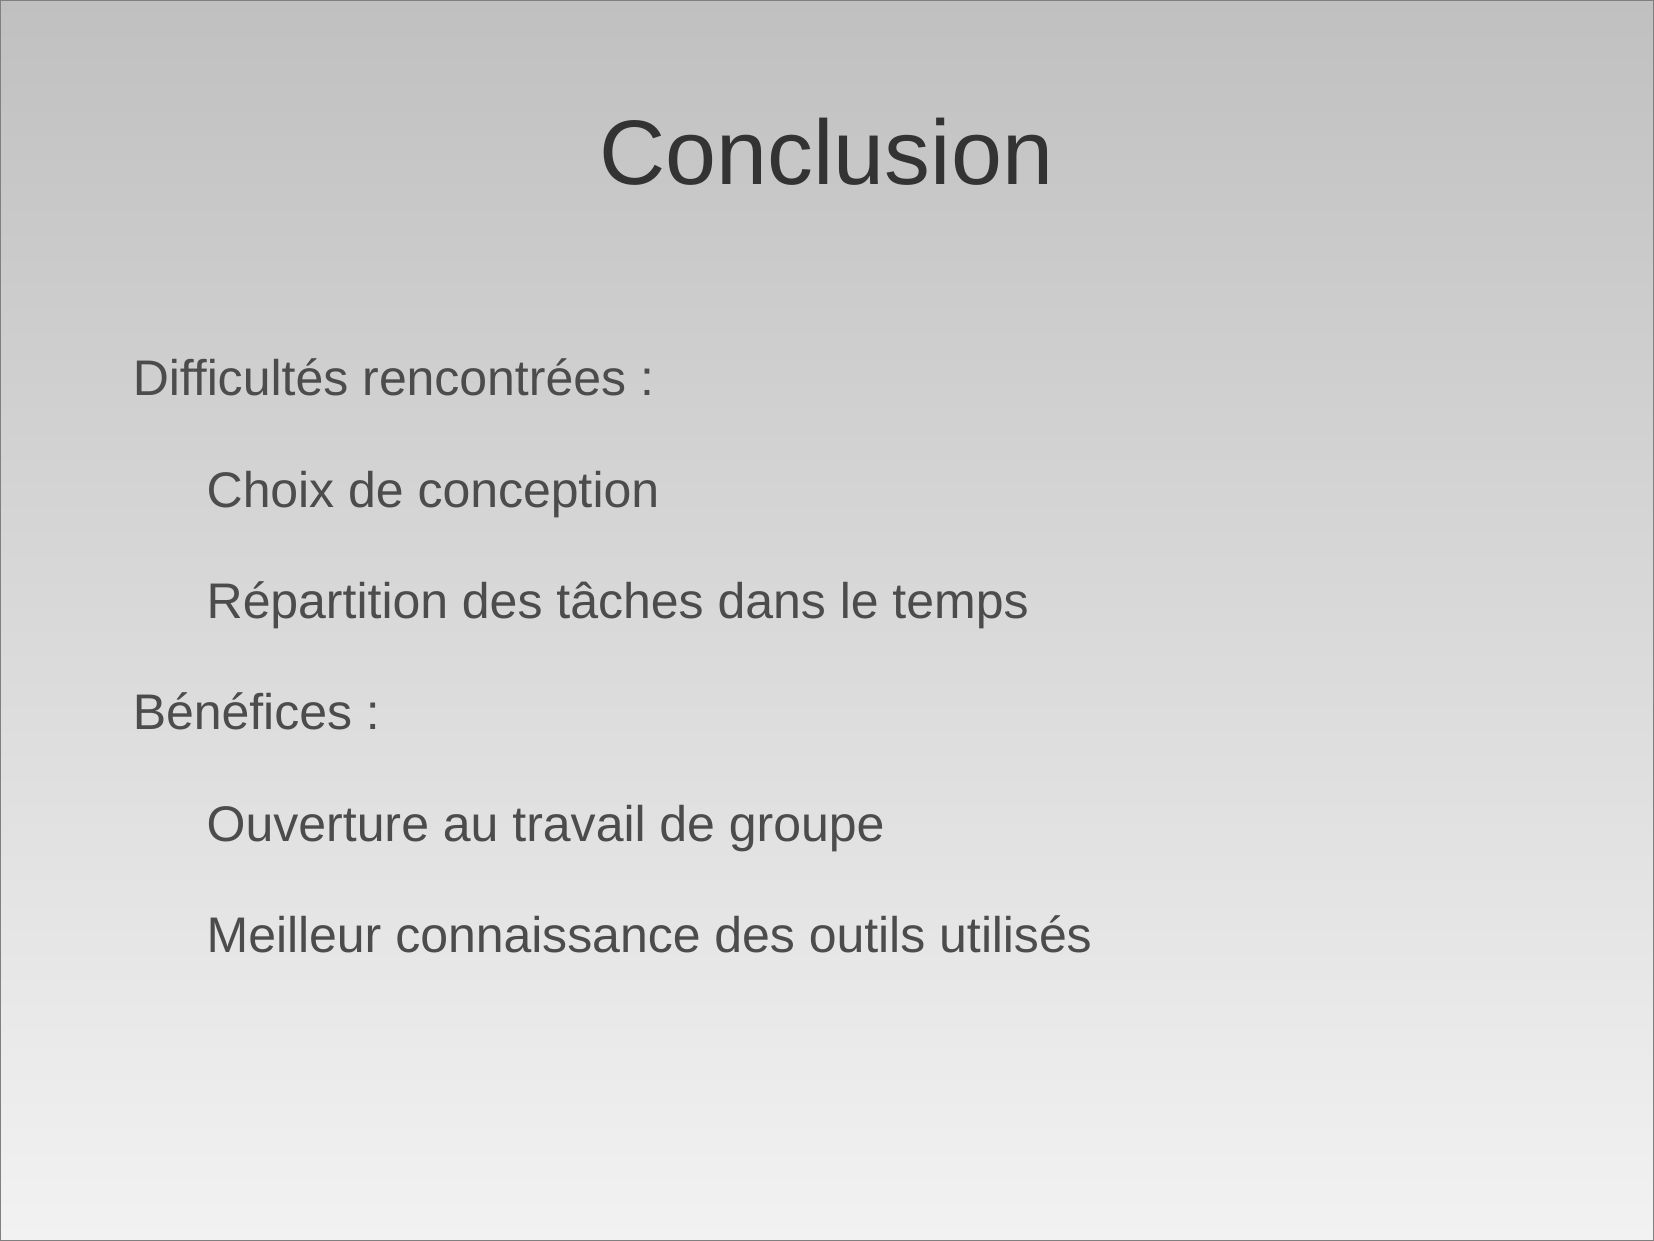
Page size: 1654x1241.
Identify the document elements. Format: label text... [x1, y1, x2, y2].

text_box Difficultés rencontrées : Choix de conception Répartition des tâches dans le temps Bénéfices : Ouverture au travail de groupe Meilleur connaissance des outils utilisés [118, 342, 1536, 971]
title Conclusion [82, 49, 1571, 257]
